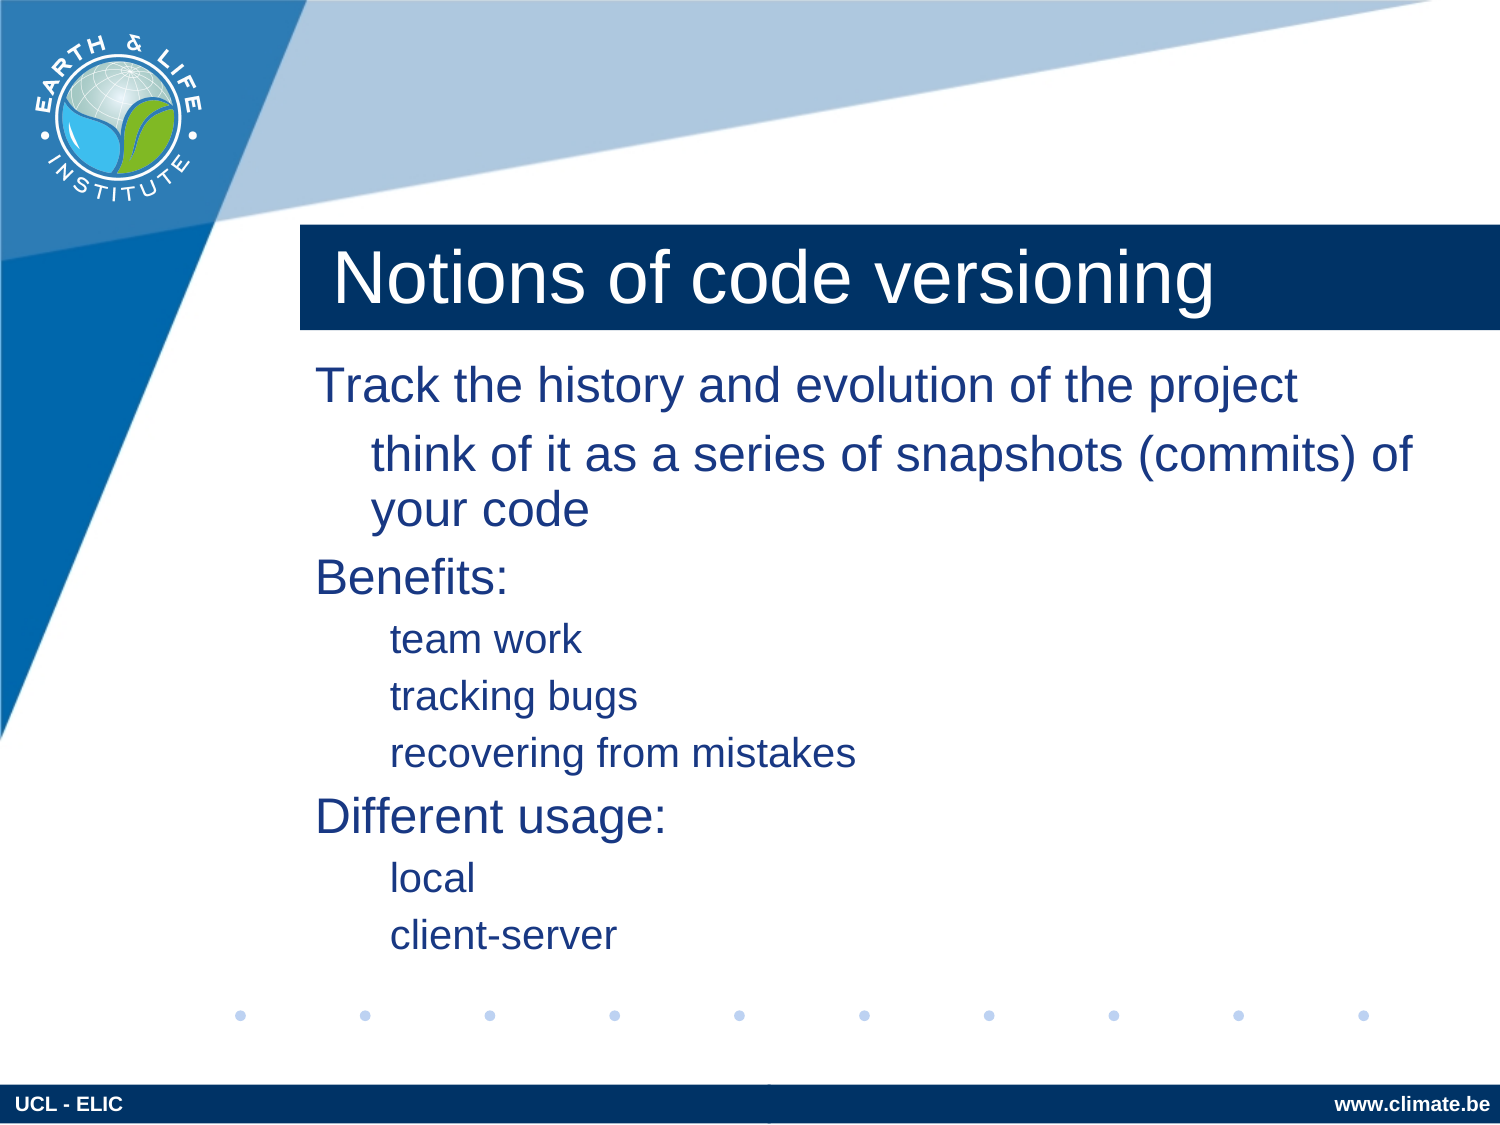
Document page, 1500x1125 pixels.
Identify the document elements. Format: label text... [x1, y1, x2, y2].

title Notions of code versioning [300, 224, 1500, 331]
picture [0, 0, 1500, 842]
list Track the history and evolution of the project think of it as a series of snapshots (commits) of your code Benefits: team work tracking bugs recovering from mistakes Different usage: local client-server [299, 350, 1475, 1023]
